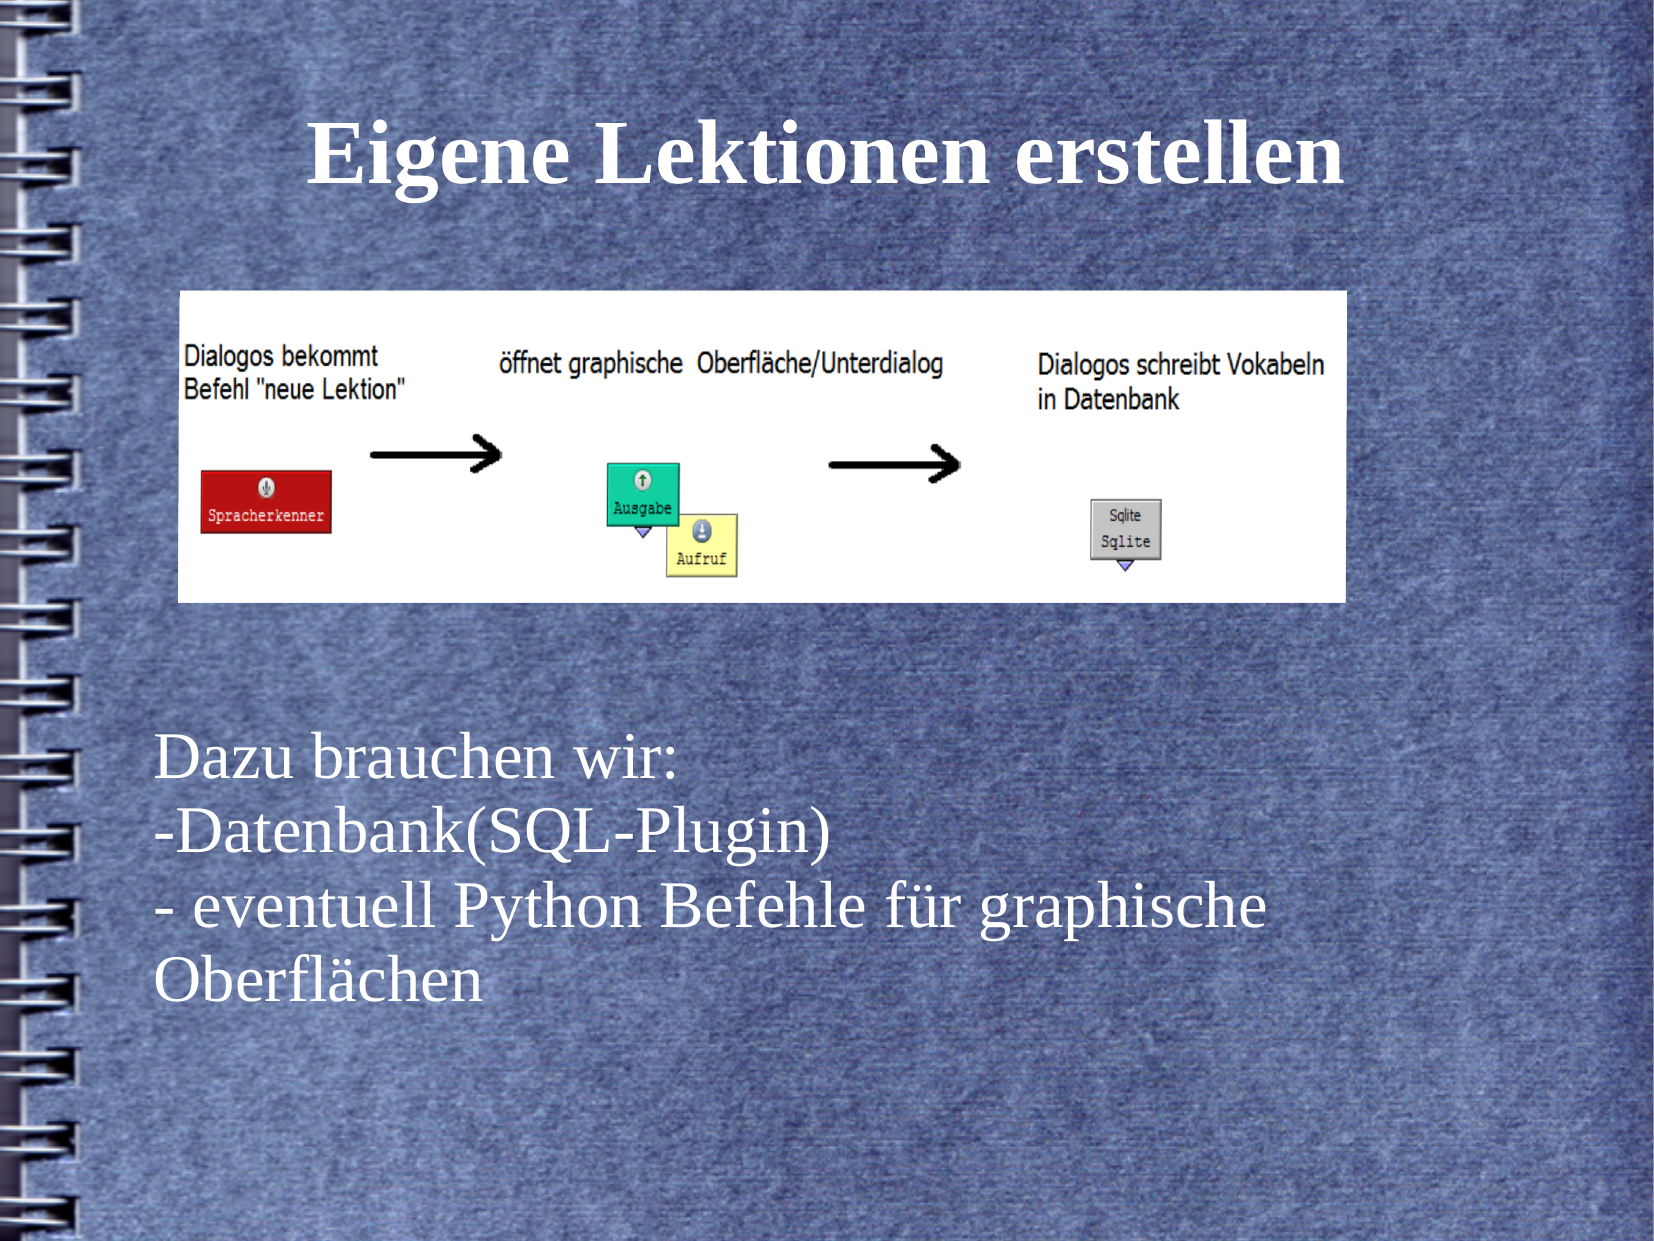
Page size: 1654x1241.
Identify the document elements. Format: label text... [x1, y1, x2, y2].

title Eigene Lektionen erstellen [82, 49, 1571, 257]
list Dazu brauchen wir: -Datenbank(SQL-Plugin) - eventuell Python Befehle für graphische Oberflächen [82, 290, 1571, 1109]
picture [0, 0, 1654, 1241]
